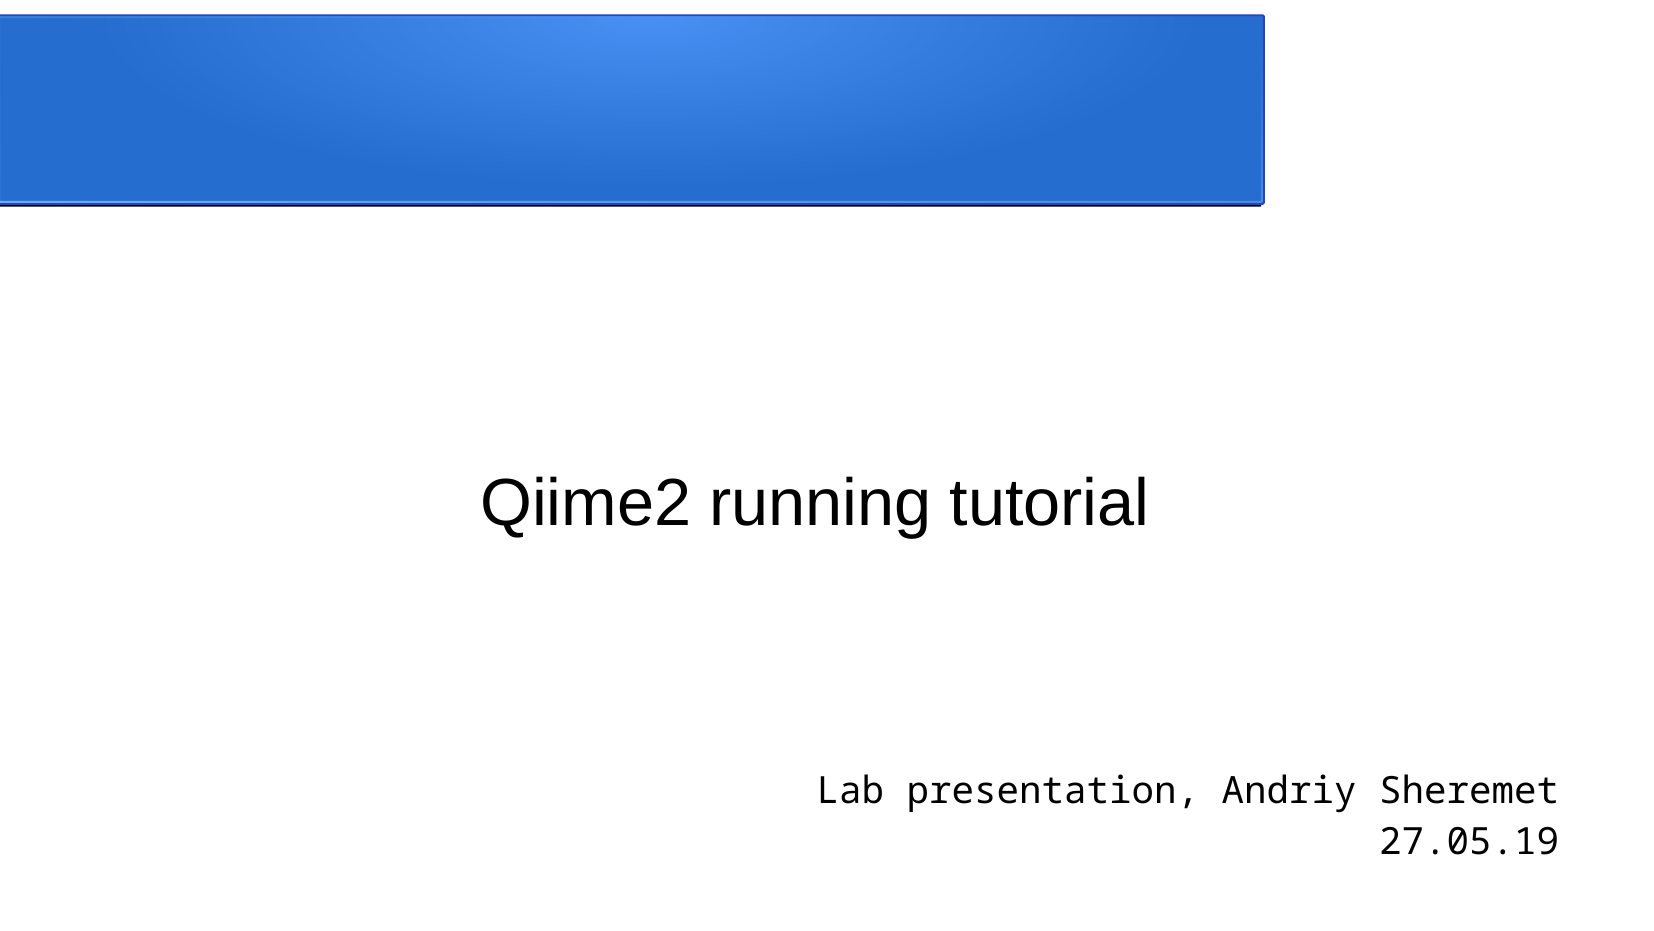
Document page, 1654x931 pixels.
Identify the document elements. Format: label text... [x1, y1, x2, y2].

subtitle Qiime2 running tutorial Lab presentation, Andriy Sheremet 27.05.19 [70, 358, 1560, 898]
